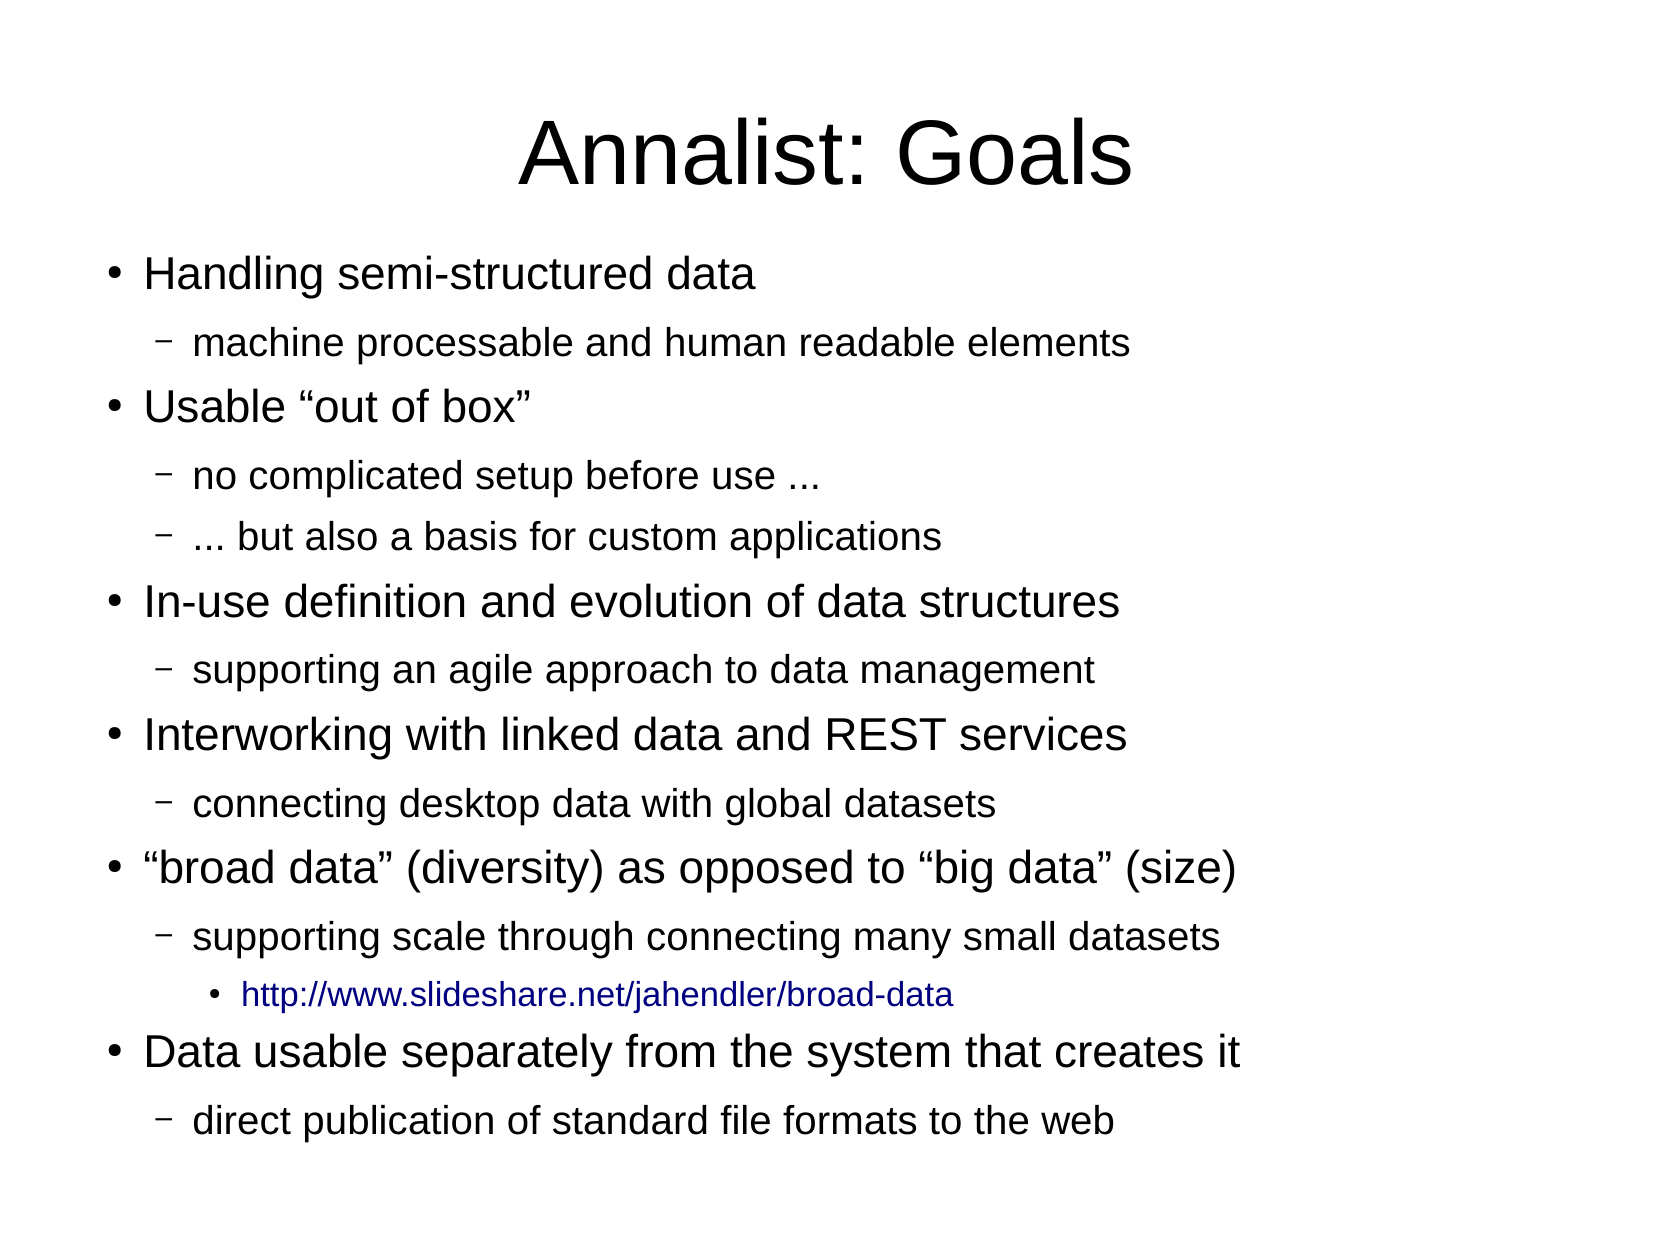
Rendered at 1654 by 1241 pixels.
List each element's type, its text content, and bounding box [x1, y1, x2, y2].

title Annalist: Goals [82, 49, 1571, 257]
list Handling semi-structured data machine processable and human readable elements Usable “out of box” no complicated setup before use ... ... but also a basis for custom applications In-use definition and evolution of data structures supporting an agile approach to data management Interworking with linked data and REST services connecting desktop data with global datasets “broad data” (diversity) as opposed to “big data” (size) supporting scale through connecting many small datasets http://www.slideshare.net/jahendler/broad-data Data usable separately from the system that creates it direct publication of standard file formats to the web [94, 248, 1550, 1146]
